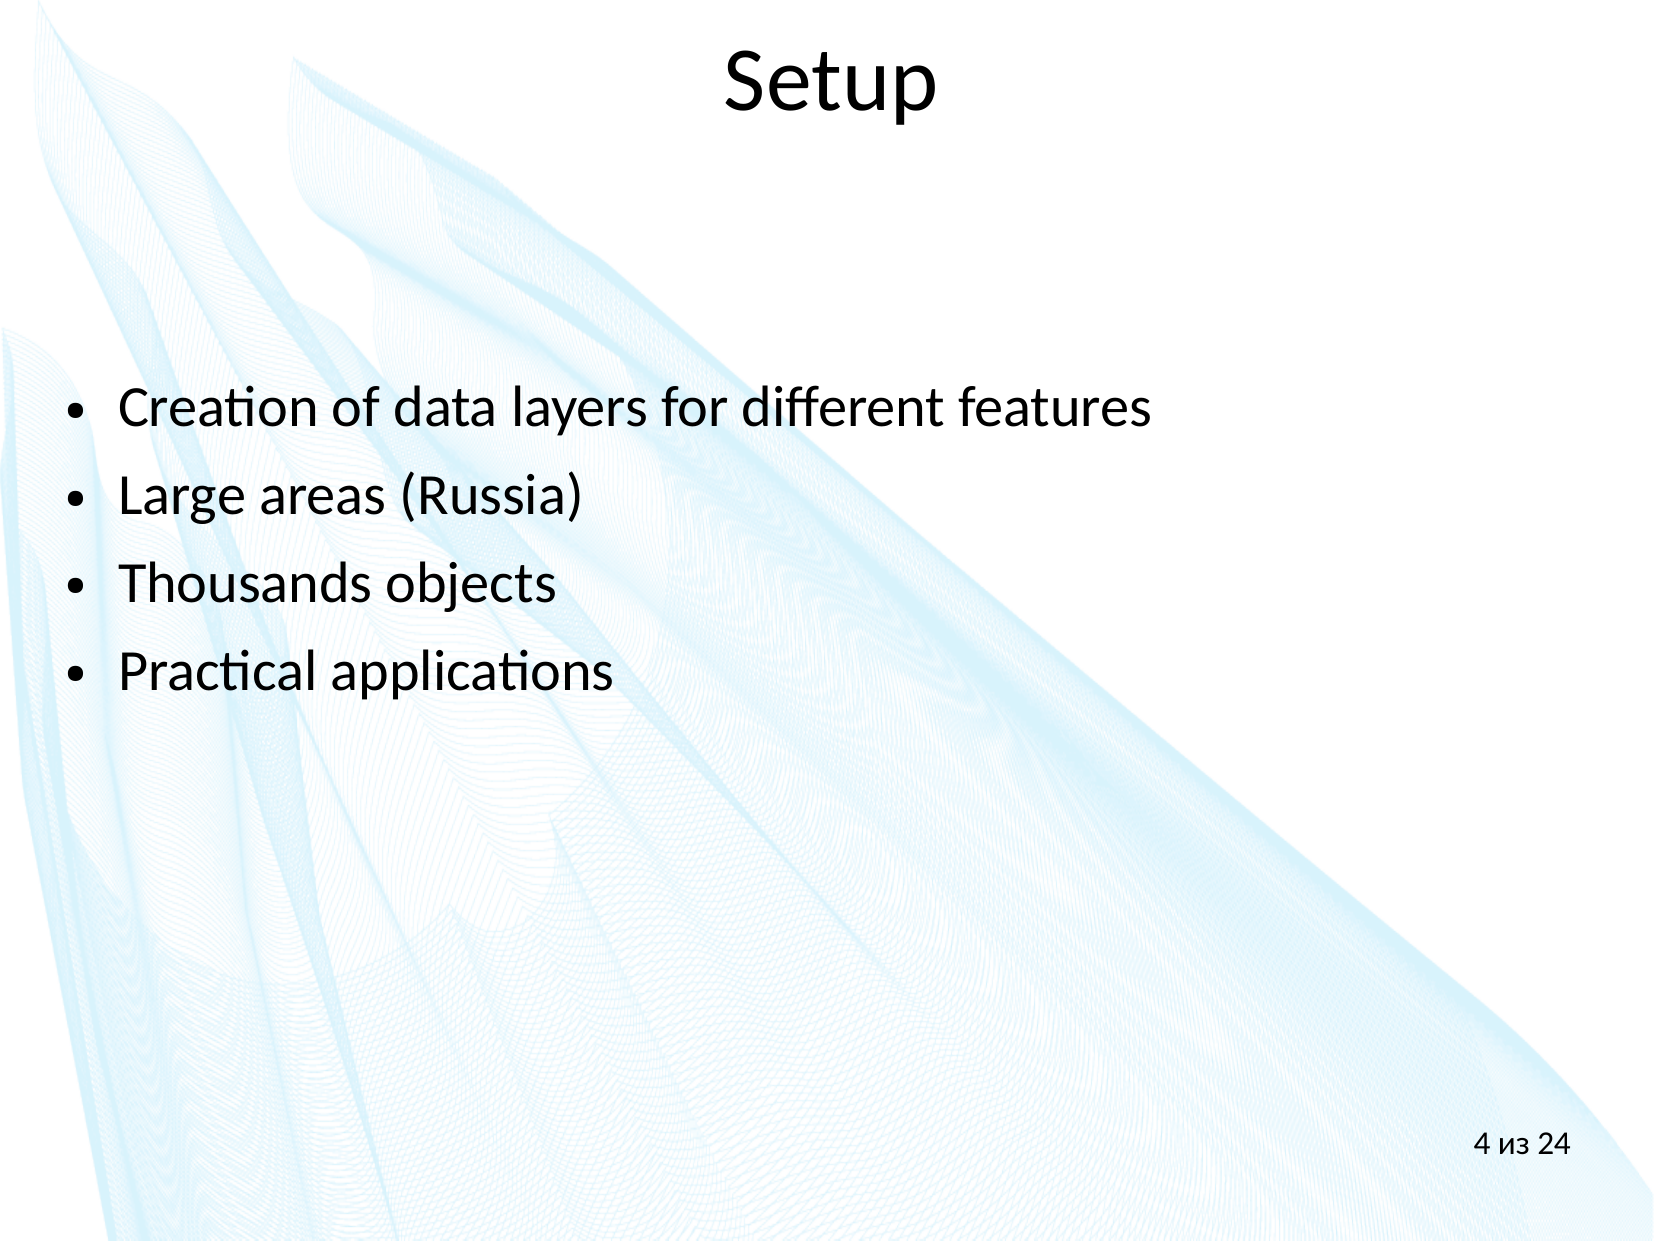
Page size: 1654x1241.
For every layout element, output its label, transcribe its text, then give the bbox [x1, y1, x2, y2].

title Setup [0, 0, 1648, 192]
list Creation of data layers for different features Large areas (Russia) Thousands objects Practical applications [47, 295, 1347, 922]
picture [0, 0, 1654, 1241]
